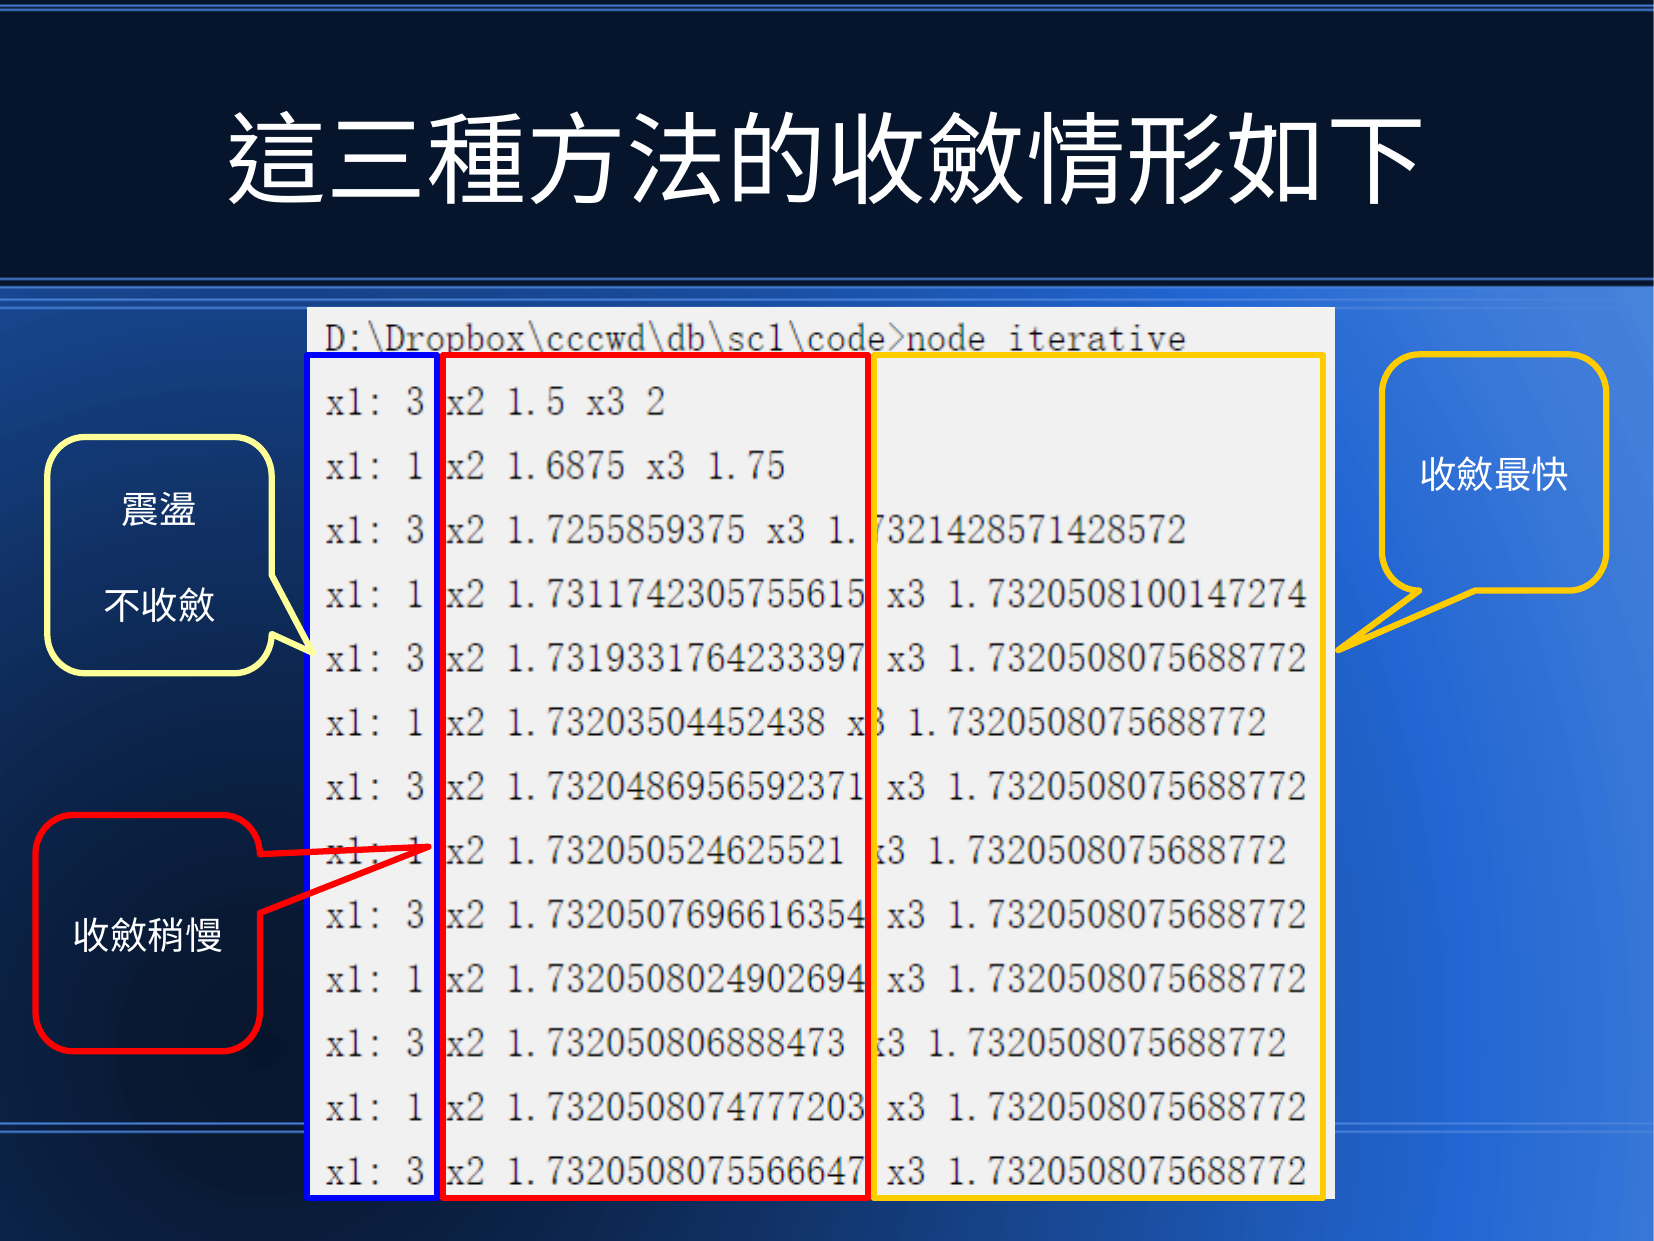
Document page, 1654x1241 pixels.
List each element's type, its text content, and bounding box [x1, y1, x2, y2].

picture [0, 0, 1654, 1241]
text_box 震盪 不收斂 [47, 437, 313, 674]
text_box 收斂最快 [1338, 354, 1607, 651]
text_box 收斂稍慢 [35, 814, 429, 1052]
title 這三種方法的收斂情形如下 [82, 49, 1571, 257]
